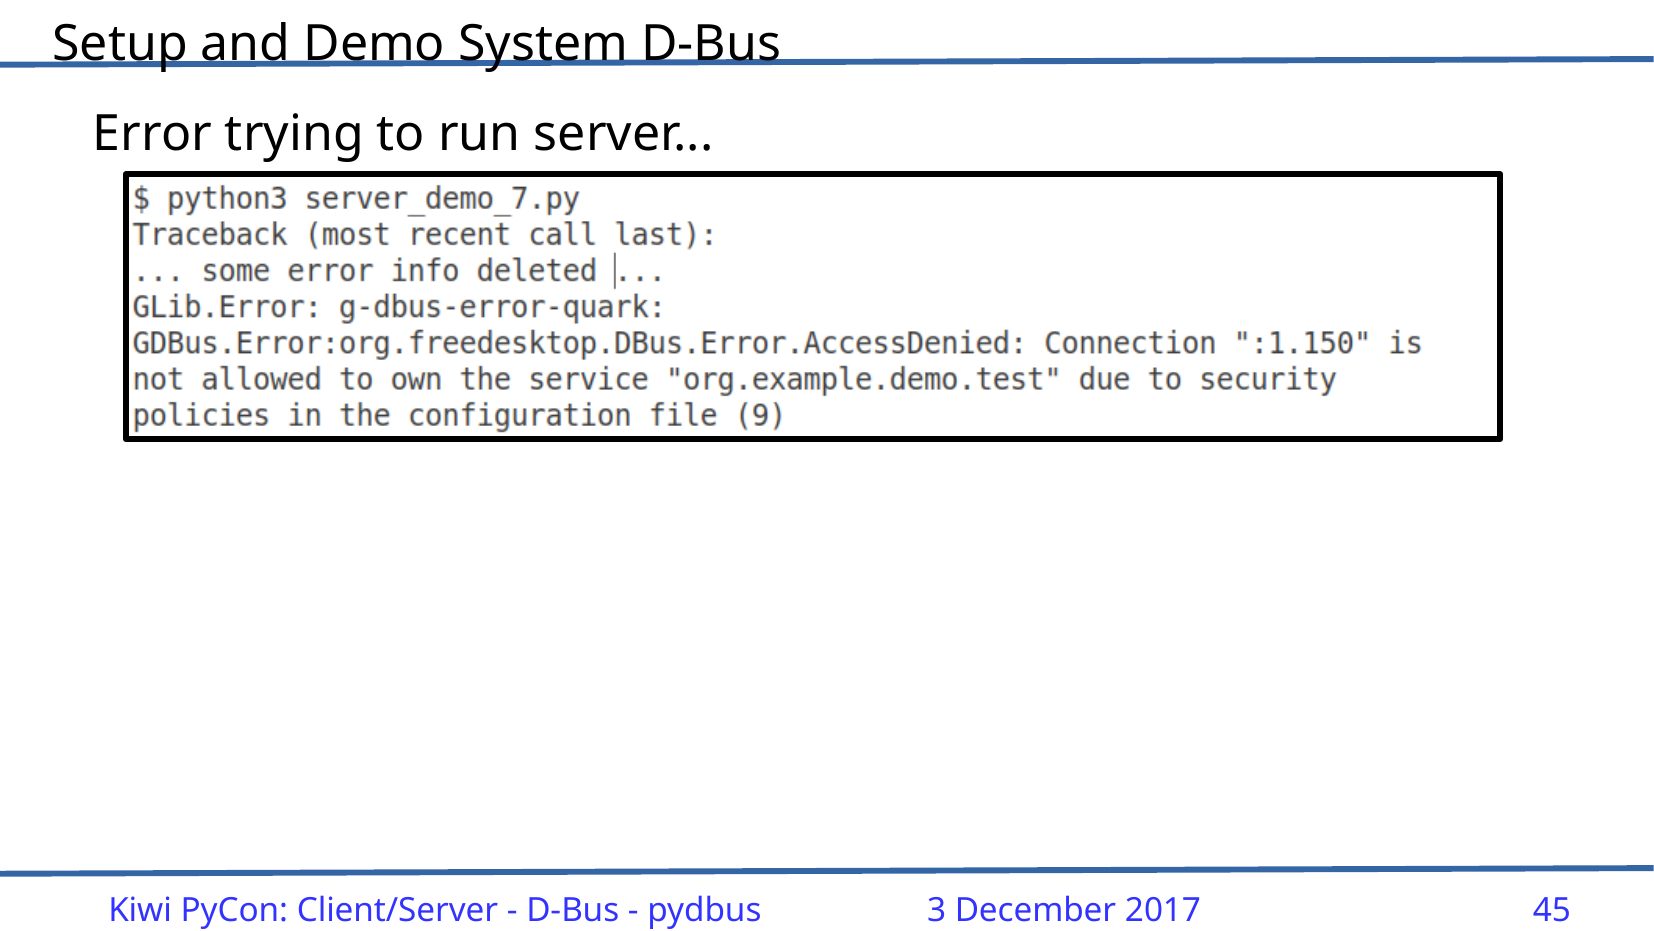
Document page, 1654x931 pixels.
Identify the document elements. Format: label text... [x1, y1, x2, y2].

picture [128, 177, 1498, 437]
text_box Error trying to run server... [78, 89, 1629, 160]
text_box Setup and Demo System D-Bus [37, 0, 1540, 76]
